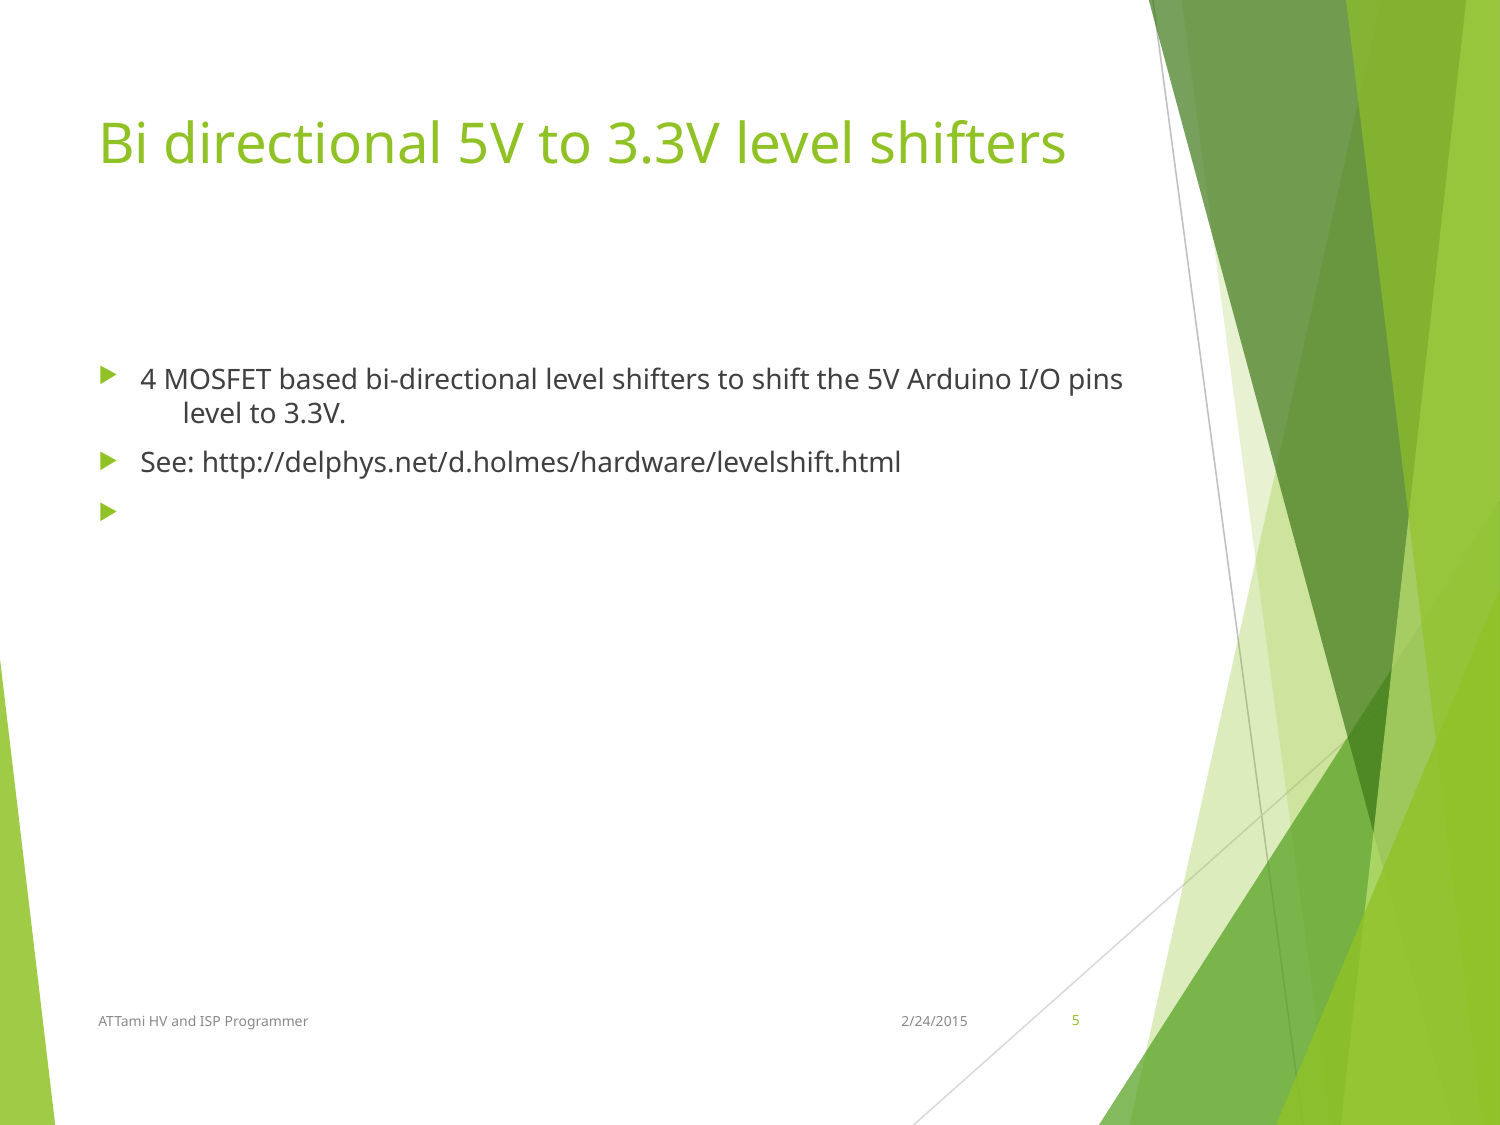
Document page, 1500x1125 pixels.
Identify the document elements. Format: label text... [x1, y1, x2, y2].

text_box ATTami HV and ISP Programmer [83, 991, 859, 1051]
list 4 MOSFET based bi-directional level shifters to shift the 5V Arduino I/O pins level to 3.3V. See: http://delphys.net/d.holmes/hardware/levelshift.html [83, 354, 1142, 992]
title Bi directional 5V to 3.3V level shifters [83, 99, 1142, 317]
text_box [1056, 991, 1142, 1051]
text_box 2/24/2015 [886, 991, 999, 1051]
